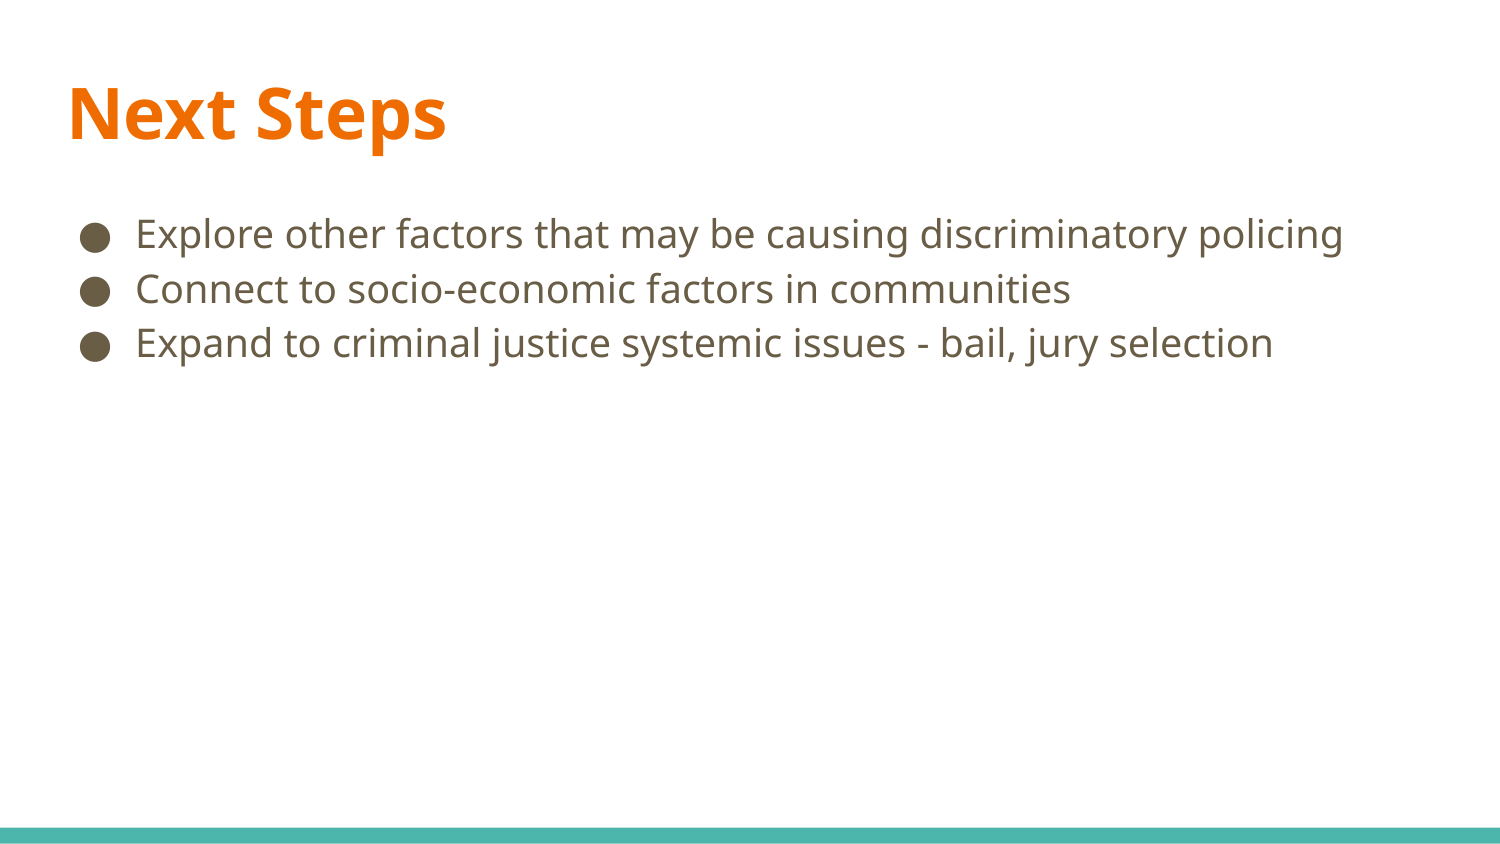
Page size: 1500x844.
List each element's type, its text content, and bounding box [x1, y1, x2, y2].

list Explore other factors that may be causing discriminatory policing Connect to socio-economic factors in communities Expand to criminal justice systemic issues - bail, jury selection [45, 187, 1443, 729]
title Next Steps [51, 53, 1449, 170]
